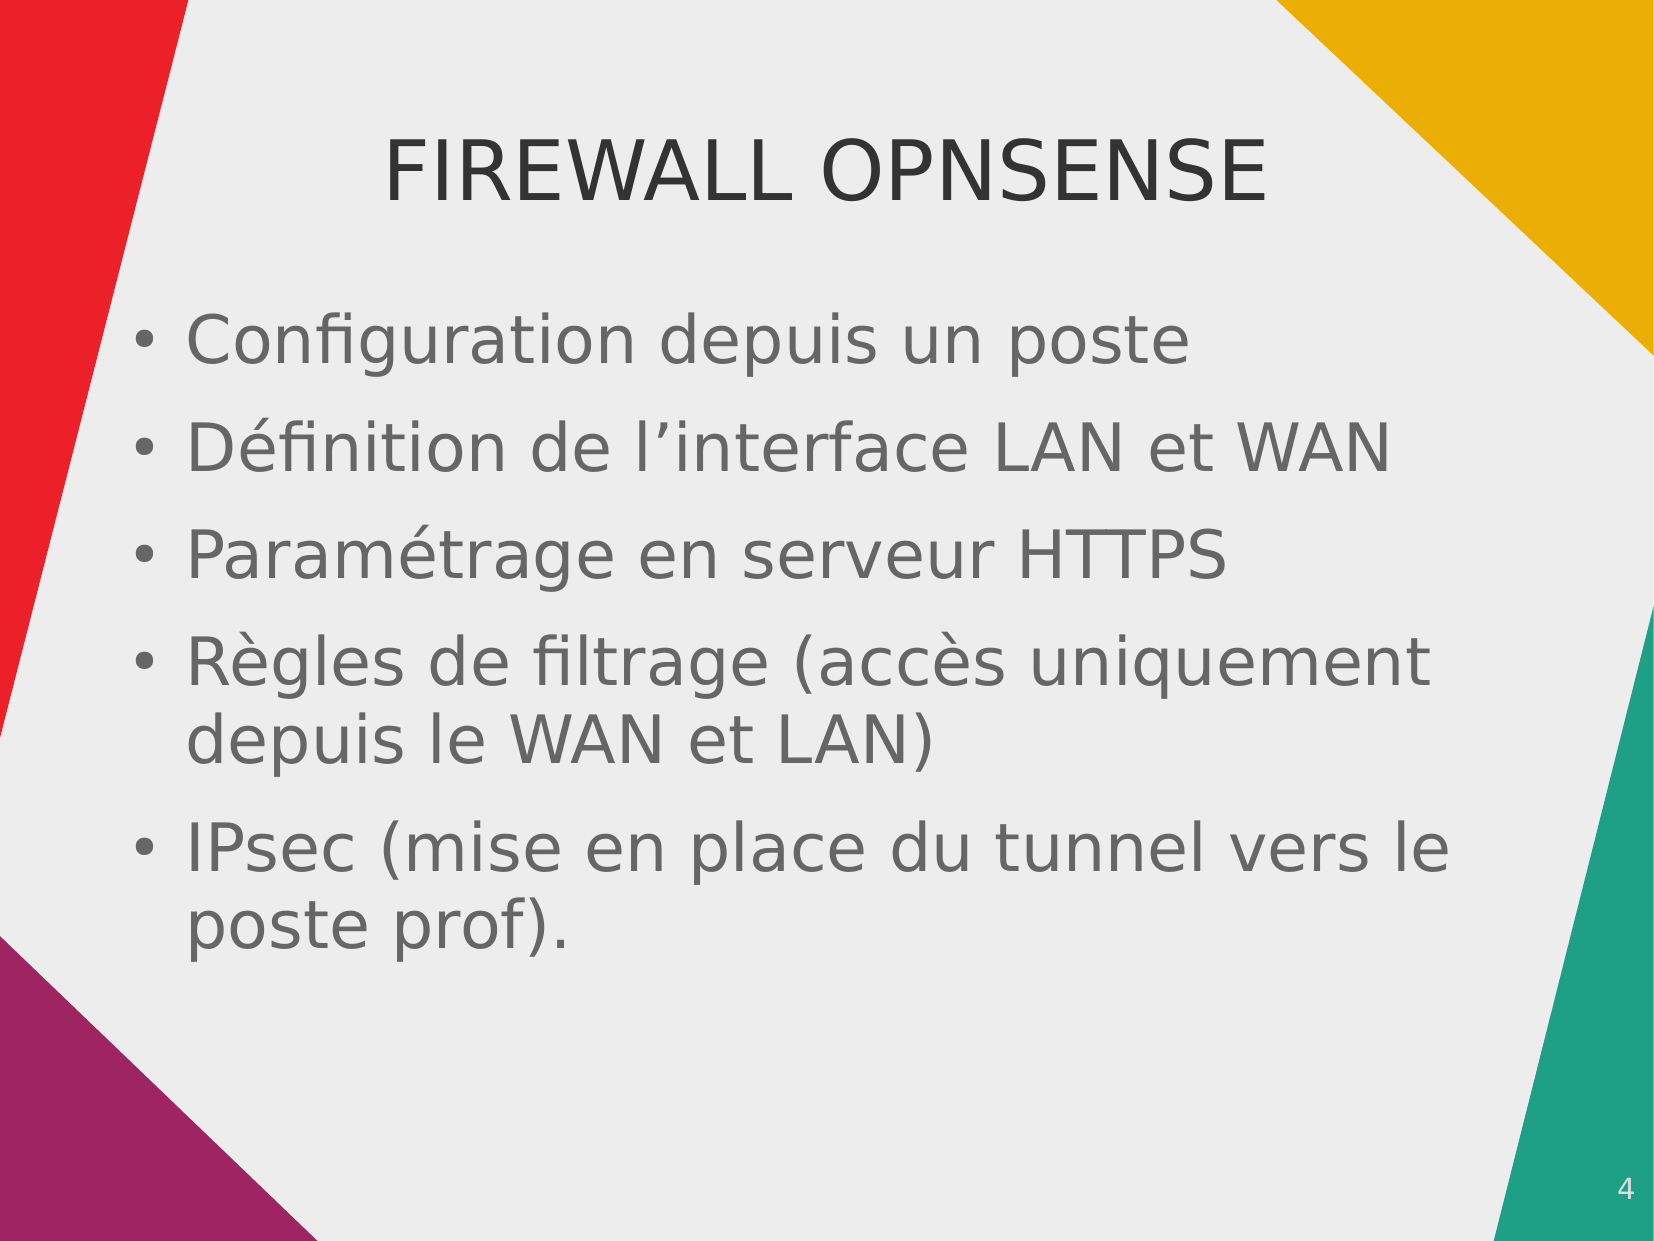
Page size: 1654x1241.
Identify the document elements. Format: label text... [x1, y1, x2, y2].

list Configuration depuis un poste Définition de l’interface LAN et WAN Paramétrage en serveur HTTPS Règles de filtrage (accès uniquement depuis le WAN et LAN) IPsec (mise en place du tunnel vers le poste prof). [114, 302, 1539, 1033]
title FIREWALL OPNSENSE [114, 73, 1539, 271]
